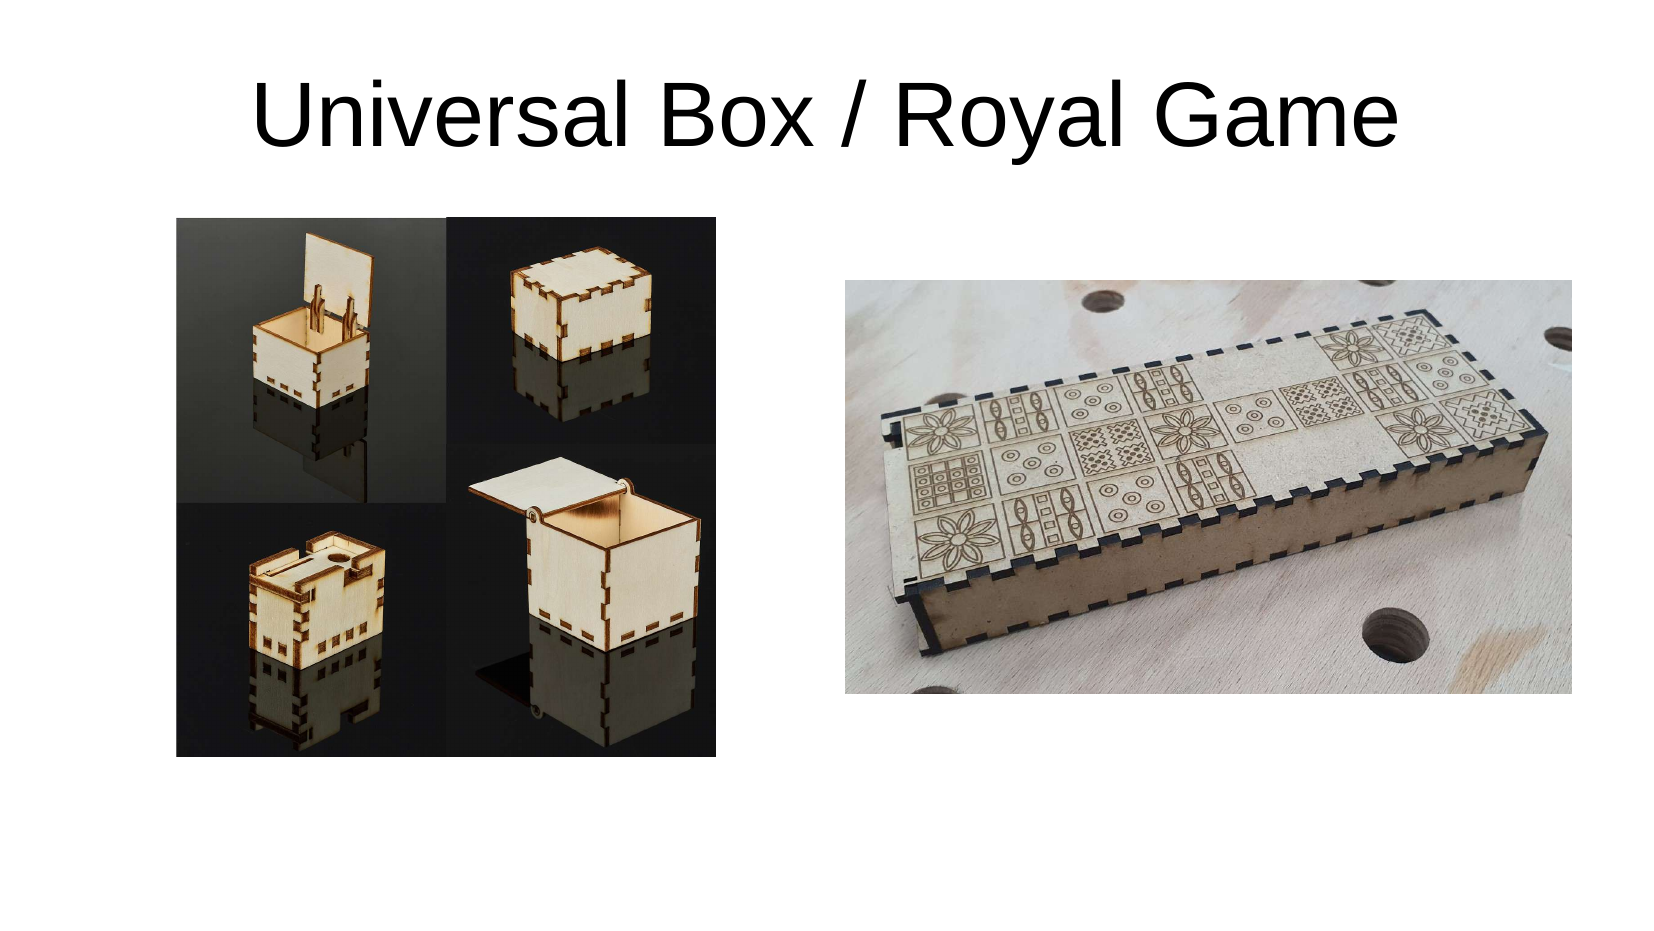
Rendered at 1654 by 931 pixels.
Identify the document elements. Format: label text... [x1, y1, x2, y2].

picture [176, 217, 716, 758]
picture [845, 280, 1572, 694]
title Universal Box / Royal Game [82, 37, 1571, 193]
